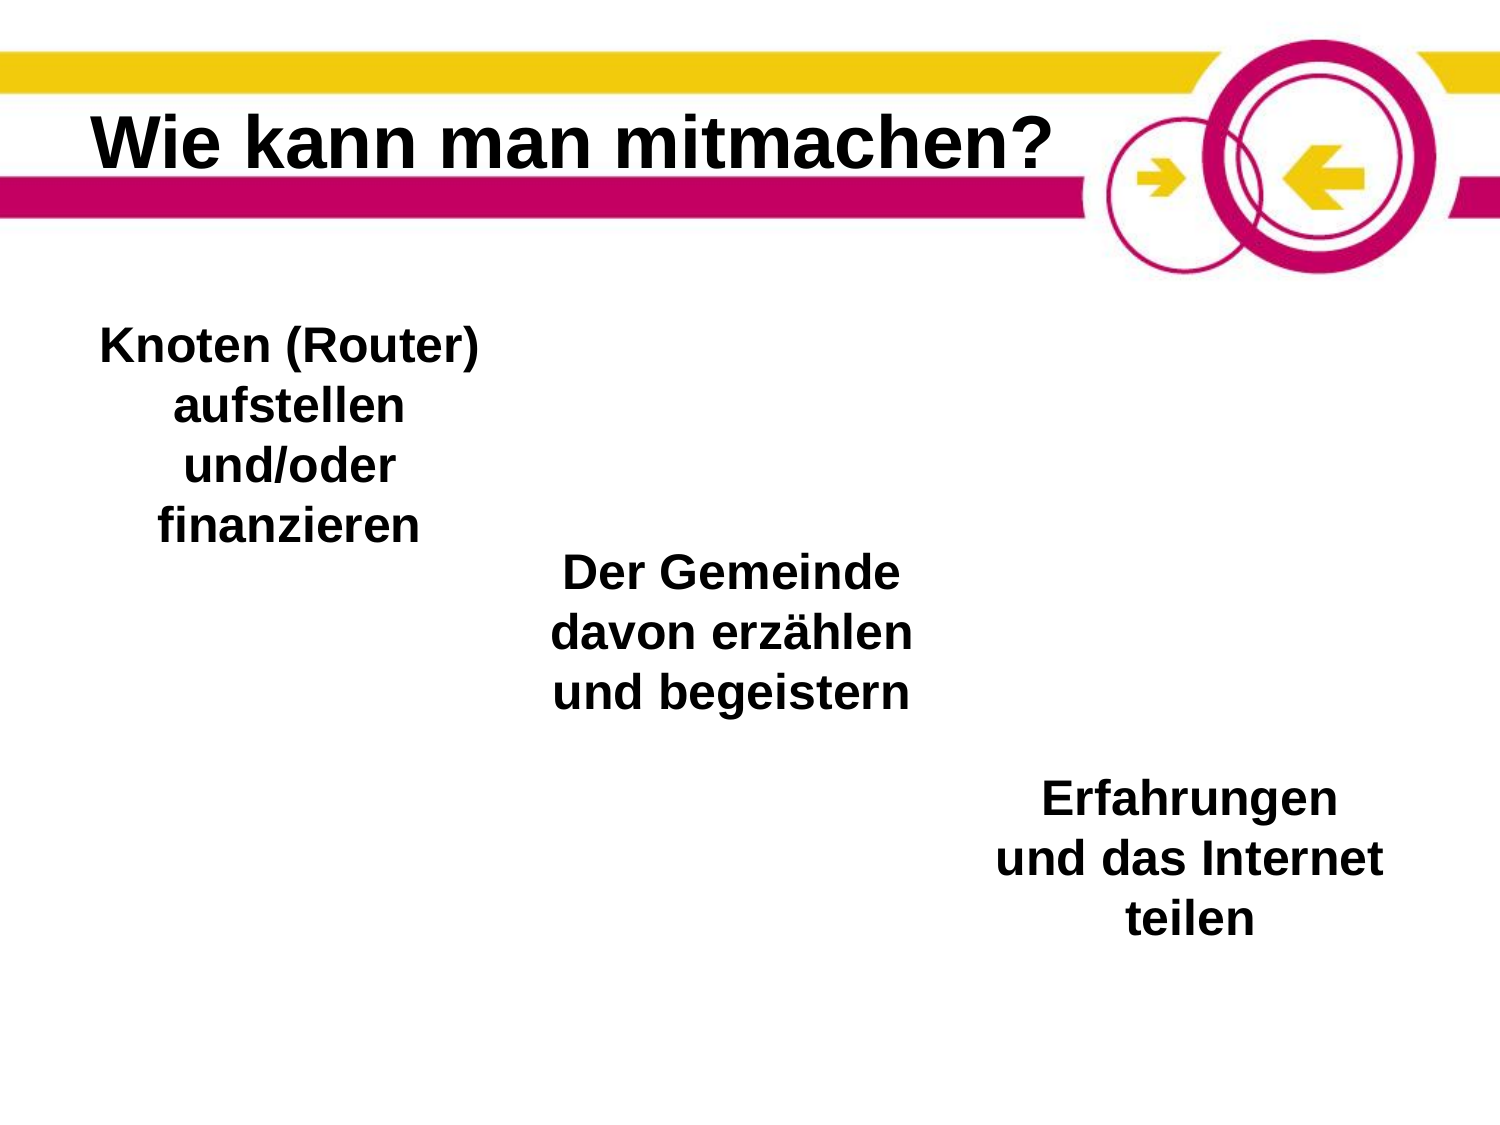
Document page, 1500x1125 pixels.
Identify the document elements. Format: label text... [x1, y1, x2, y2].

text_box Knoten (Router) aufstellen und/oder finanzieren [75, 297, 505, 511]
text_box Der Gemeinde davon erzählen und begeistern [517, 525, 947, 738]
text_box Wie kann man mitmachen? [75, 11, 1425, 200]
text_box Erfahrungen und das Internet teilen [975, 751, 1405, 964]
